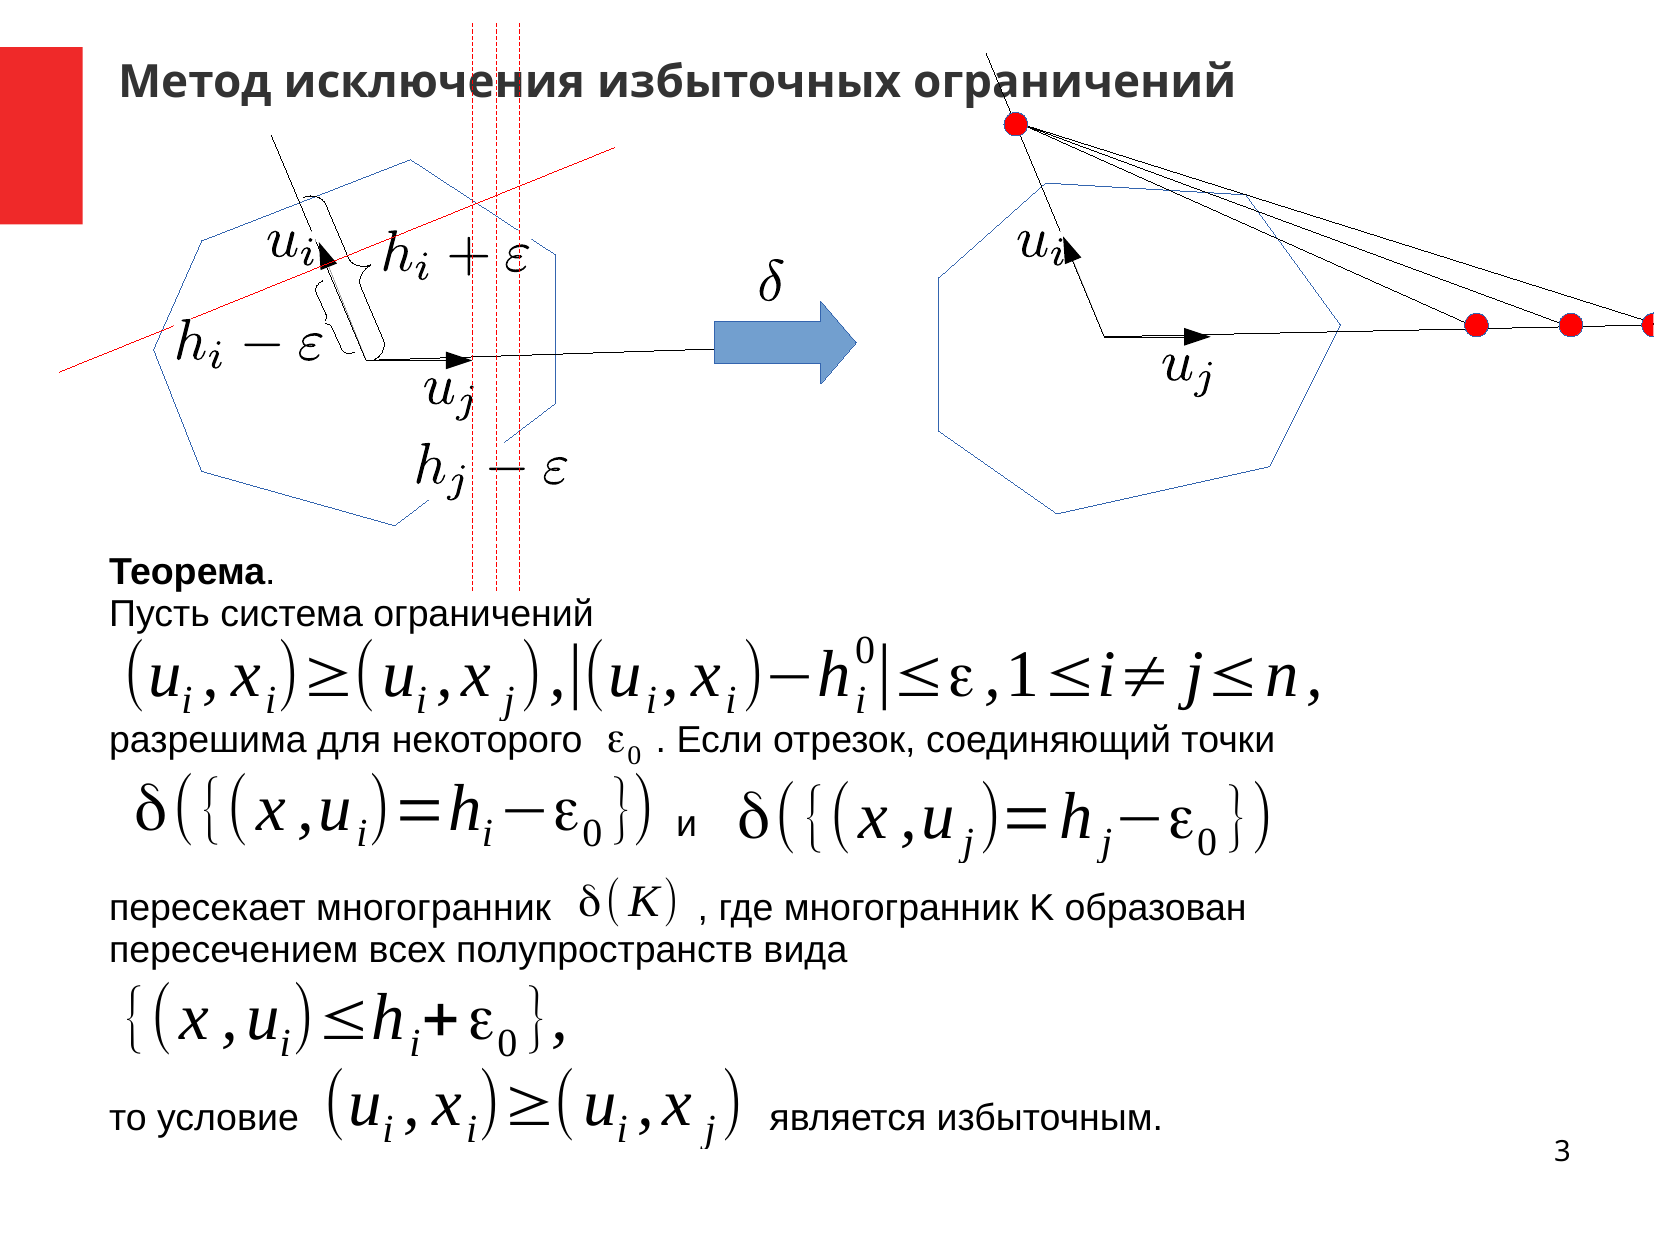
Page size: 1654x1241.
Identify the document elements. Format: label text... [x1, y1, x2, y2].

text_box Теорема. Пусть система ограничений разрешима для некоторого . Если отрезок, соединяющий точки и пересекает многогранник , где многогранник K образован пересечением всех полупространств вида то условие является избыточным. [94, 543, 1501, 1149]
text_box [1003, 112, 1028, 136]
title Метод исключения избыточных ограничений [118, 0, 1571, 184]
text_box [1559, 313, 1583, 337]
text_box [1641, 312, 1654, 337]
text_box [757, 259, 786, 302]
text_box [938, 183, 1341, 514]
chart [108, 977, 759, 1149]
chart [720, 776, 1289, 863]
chart [106, 625, 1339, 721]
chart [118, 730, 672, 854]
text_box [153, 159, 570, 526]
text_box [714, 301, 857, 384]
text_box [1464, 313, 1489, 337]
chart [566, 874, 692, 929]
